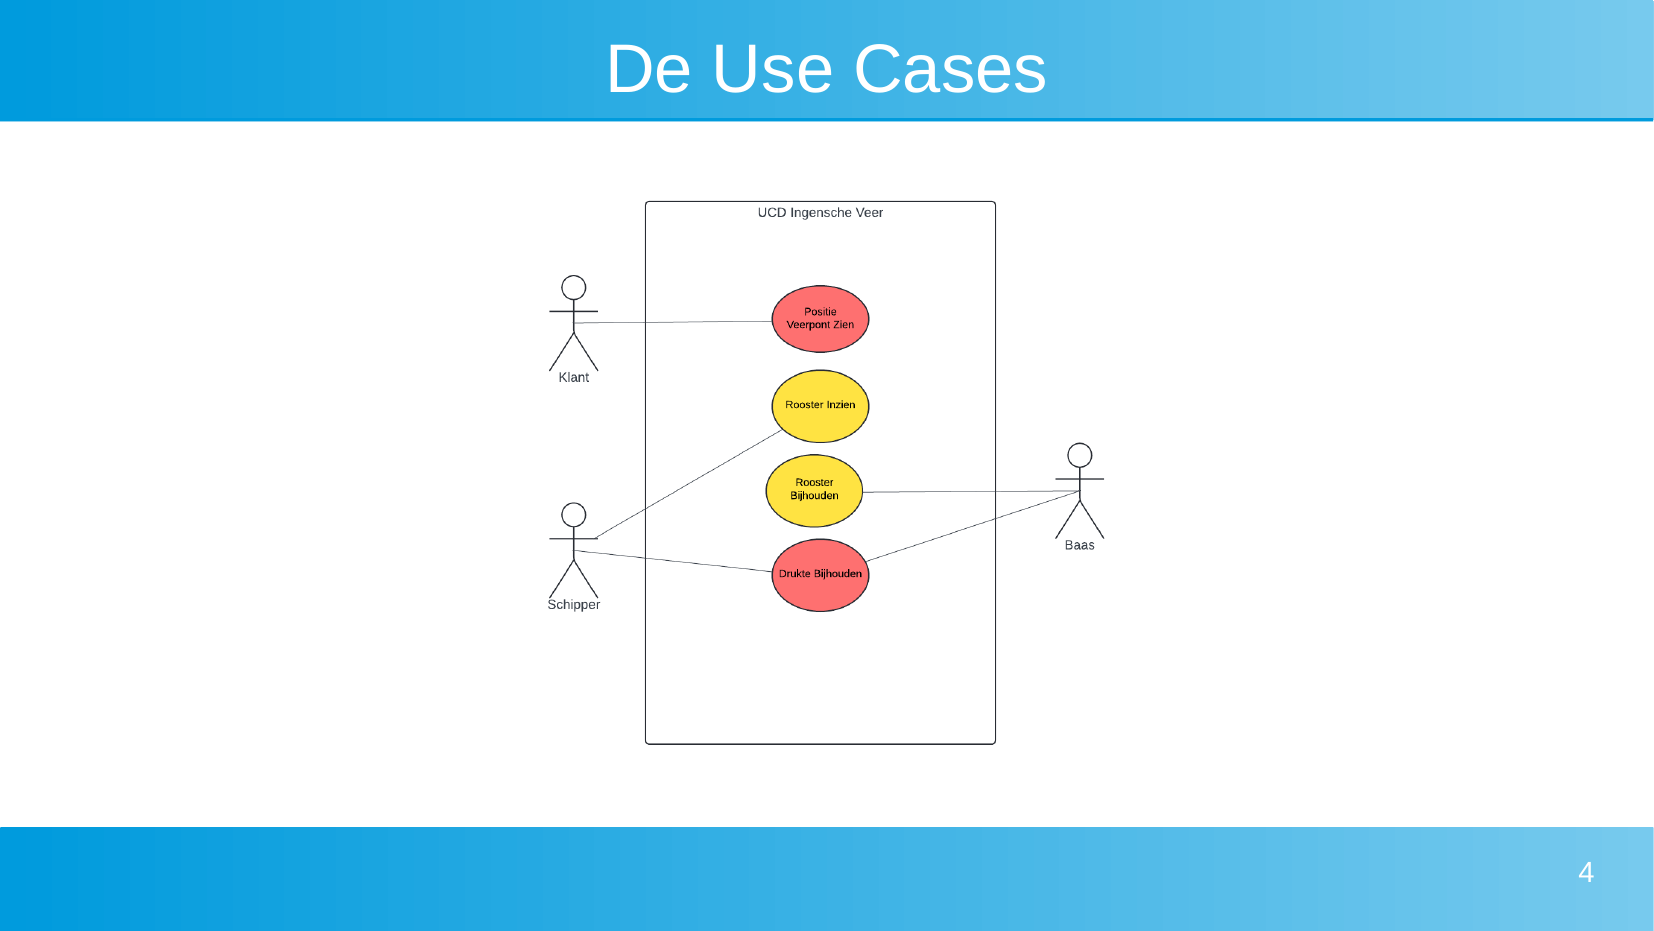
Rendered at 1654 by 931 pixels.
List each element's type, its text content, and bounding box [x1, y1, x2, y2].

picture [477, 177, 1176, 768]
title De Use Cases [59, 29, 1595, 108]
